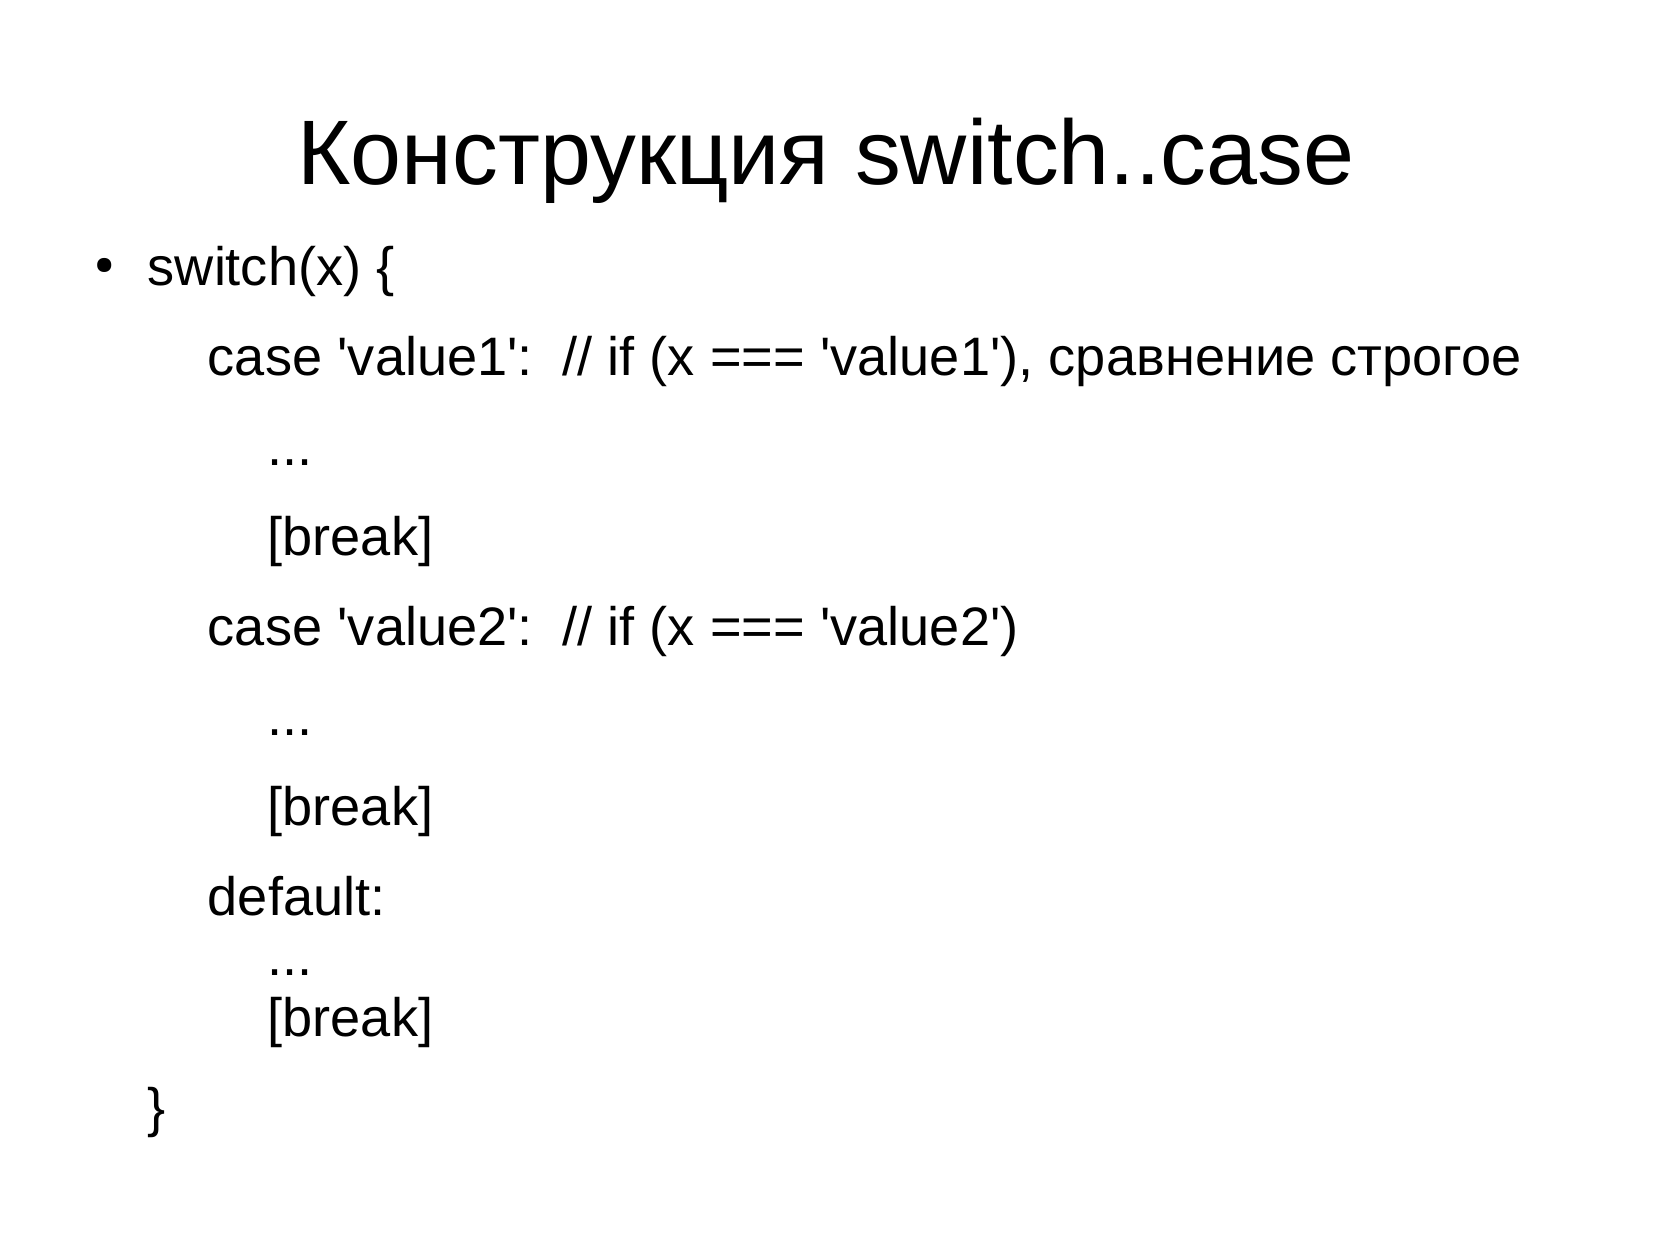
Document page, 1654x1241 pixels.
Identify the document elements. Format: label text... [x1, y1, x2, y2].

title Конструкция switch..case [82, 49, 1571, 257]
list switch(x) { case 'value1': // if (x === 'value1'), сравнение строгое ... [break] case 'value2': // if (x === 'value2') ... [break] default: ... [break] } [76, 236, 1565, 1138]
